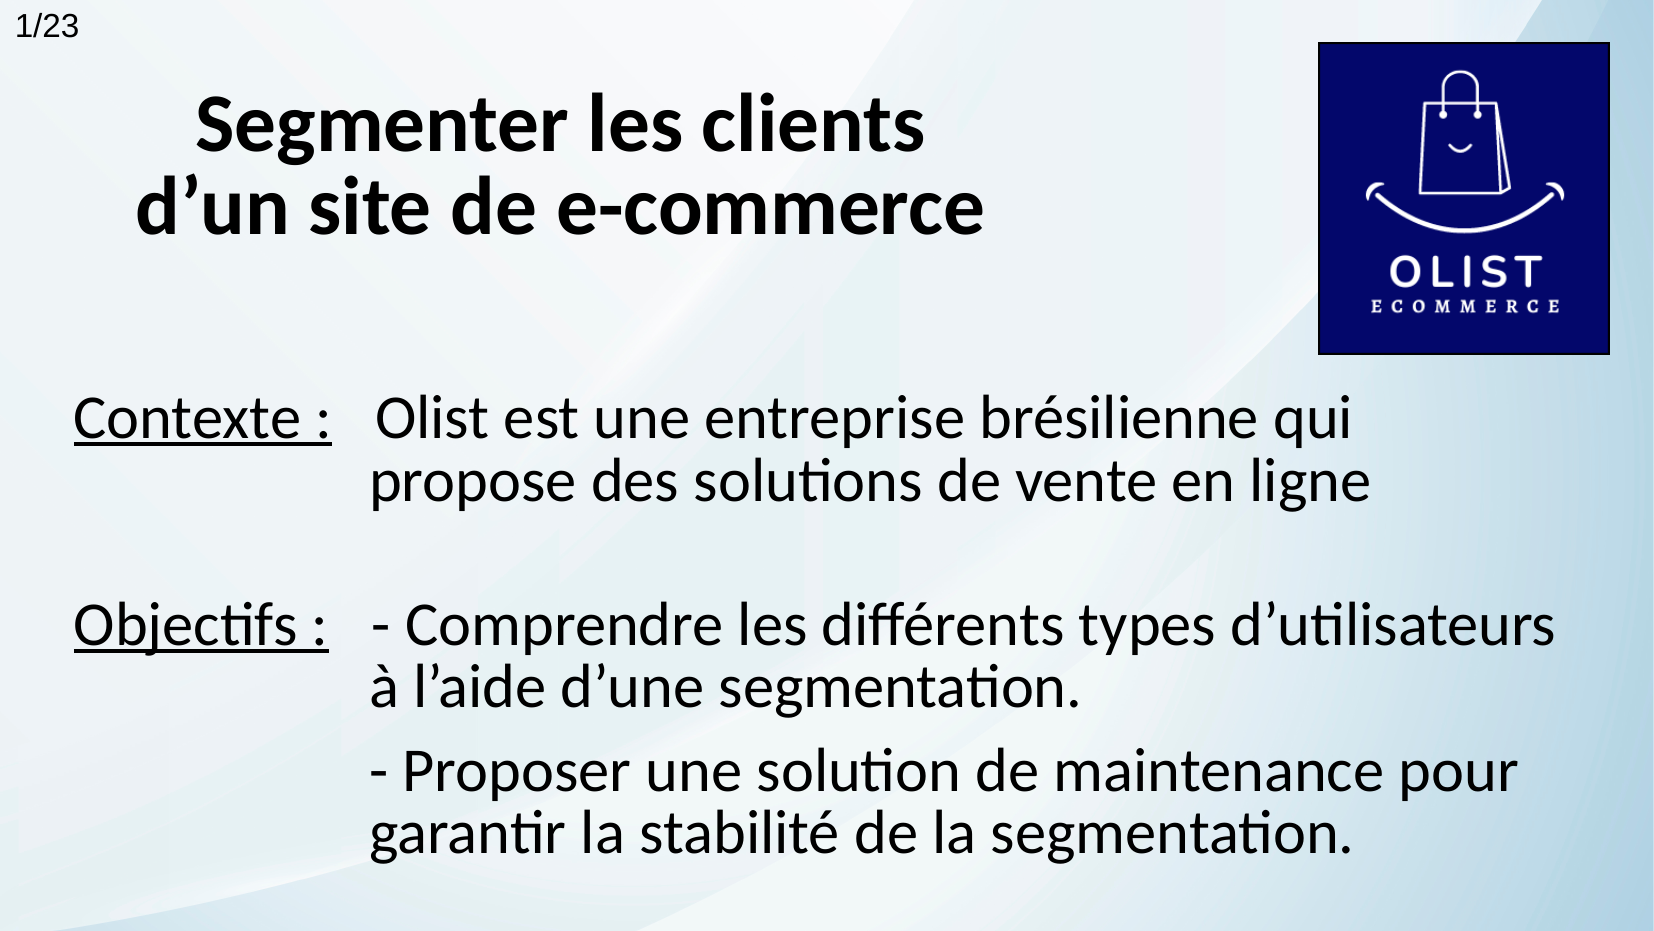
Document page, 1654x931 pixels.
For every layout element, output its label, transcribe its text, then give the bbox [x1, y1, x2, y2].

picture [0, 0, 1654, 931]
title Segmenter les clients d’un site de e-commerce [0, 88, 1123, 256]
text_box 1/23 [0, 0, 119, 60]
text_box Objectifs : - Comprendre les différents types d’utilisateurs à l’aide d’une segmentation. - Proposer une solution de maintenance pour garantir la stabilité de la segmentation. [59, 590, 1595, 878]
text_box Contexte : Olist est une entreprise brésilienne qui propose des solutions de vente en ligne [59, 383, 1536, 532]
